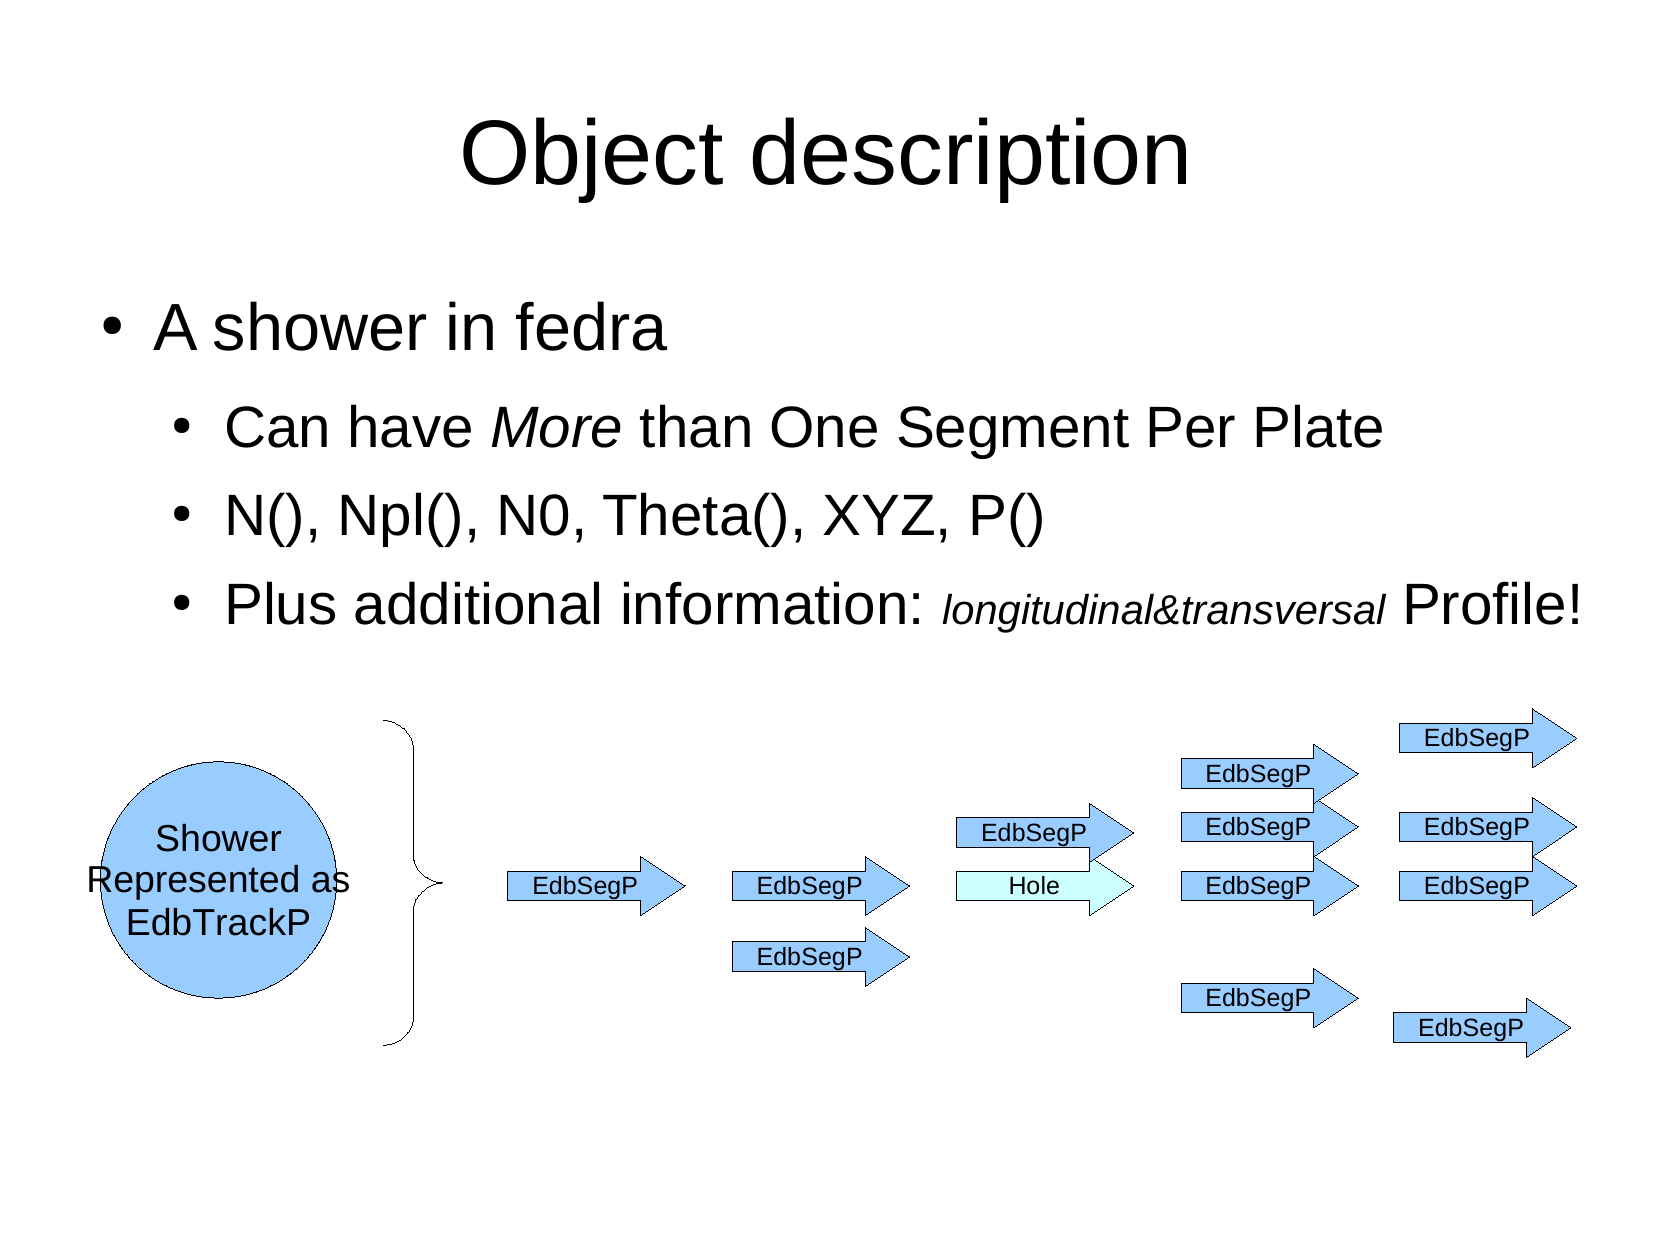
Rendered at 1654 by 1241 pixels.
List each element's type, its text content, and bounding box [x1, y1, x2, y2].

text_box EdbSegP [1393, 998, 1571, 1058]
text_box EdbSegP [1399, 797, 1577, 857]
text_box EdbSegP [507, 856, 686, 916]
text_box EdbSegP [1181, 856, 1359, 916]
text_box EdbSegP [1399, 857, 1577, 916]
text_box EdbSegP [1399, 708, 1577, 768]
text_box EdbSegP [1181, 968, 1359, 1028]
text_box Hole [956, 859, 1134, 916]
text_box EdbSegP [1181, 744, 1359, 804]
text_box EdbSegP [732, 927, 910, 987]
text_box EdbSegP [956, 803, 1134, 863]
text_box EdbSegP [732, 856, 910, 916]
list A shower in fedra Can have More than One Segment Per Plate N(), Npl(), N0, Theta(), XYZ, P() Plus additional information: longitudinal&transversal Profile! [82, 290, 1595, 1094]
title Object description [82, 49, 1571, 257]
text_box Shower Represented as EdbTrackP [100, 761, 337, 999]
text_box EdbSegP [1181, 800, 1359, 857]
